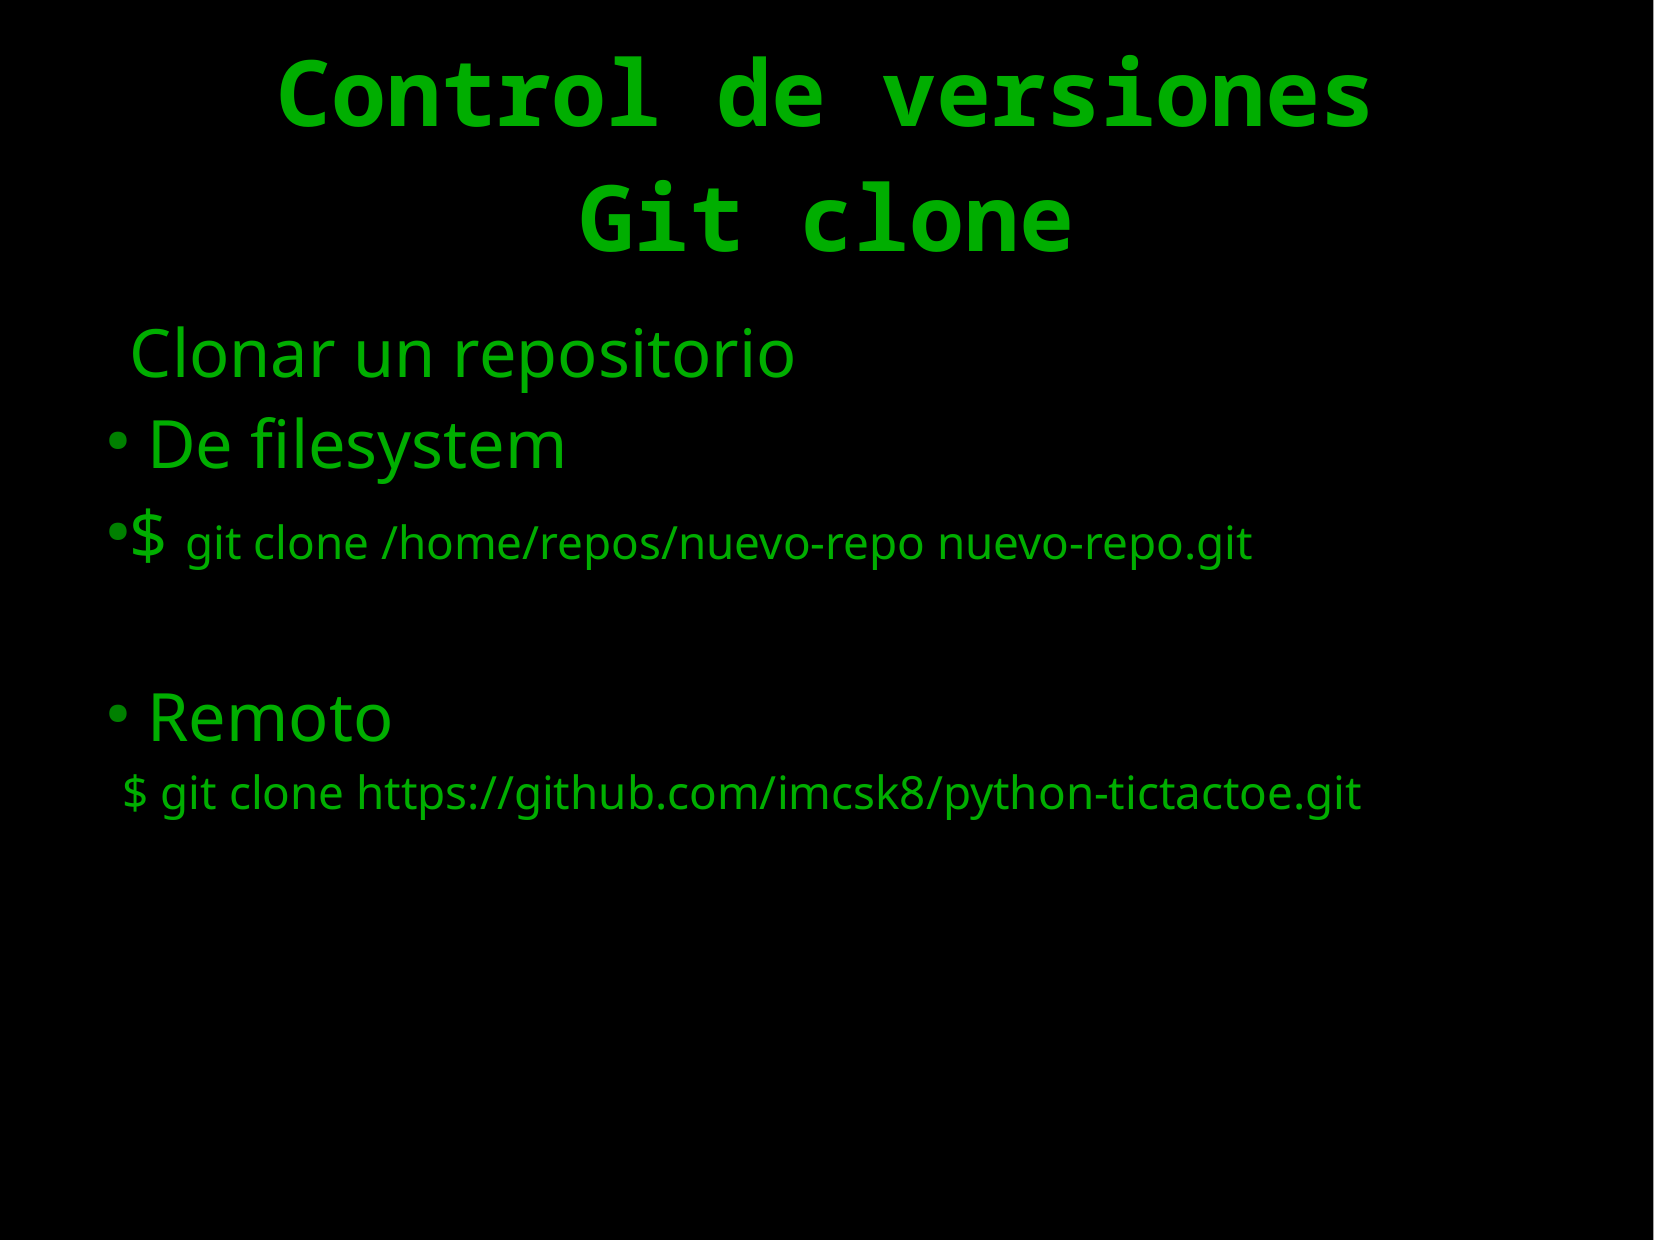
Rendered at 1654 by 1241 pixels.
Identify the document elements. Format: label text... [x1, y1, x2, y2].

text_box Clonar un repositorio De filesystem $ git clone /home/repos/nuevo-repo nuevo-repo.git Remoto $ git clone https://github.com/imcsk8/python-tictactoe.git [106, 253, 1595, 1058]
title Control de versiones Git clone [82, 43, 1571, 263]
